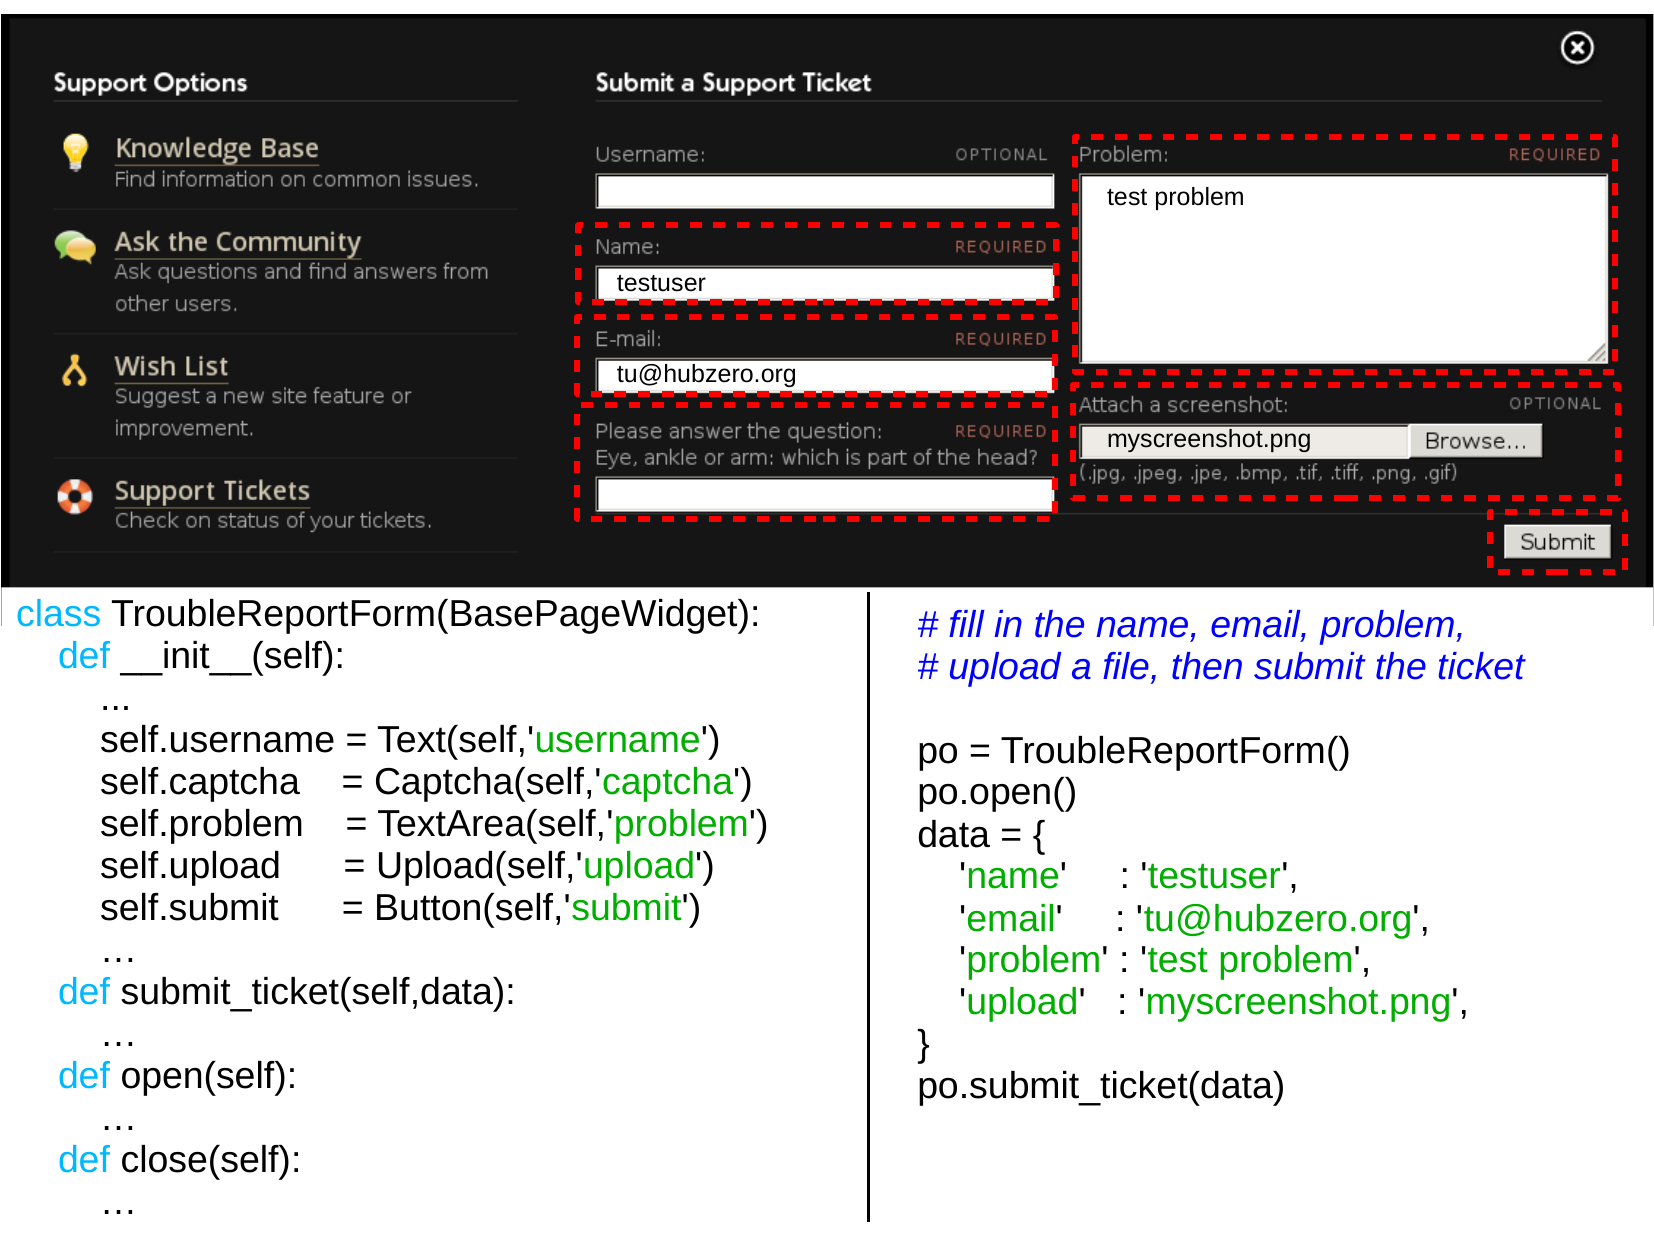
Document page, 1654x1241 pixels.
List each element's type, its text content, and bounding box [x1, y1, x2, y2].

text_box tu@hubzero.org [602, 352, 812, 395]
text_box testuser [602, 260, 722, 304]
text_box test problem [1092, 175, 1261, 218]
text_box [784, 587, 1654, 1212]
picture [1, 14, 1654, 587]
text_box myscreenshot.png [1092, 417, 1327, 460]
text_box # fill in the name, email, problem, # upload a file, then submit the ticket po = TroubleReportForm() po.open() data = { 'name' : 'testuser', 'email' : 'tu@hubzero.org', 'problem' : 'test problem', 'upload' : 'myscreenshot.png', } po.submit_ticket(data) [902, 595, 1540, 1115]
text_box class TroubleReportForm(BasePageWidget): def __init__(self): ... self.username = Text(self,'username') self.captcha = Captcha(self,'captcha') self.problem = TextArea(self,'problem') self.upload = Upload(self,'upload') self.submit = Button(self,'submit') … def submit_ticket(self,data): … def open(self): … def close(self): … [1, 585, 784, 1231]
